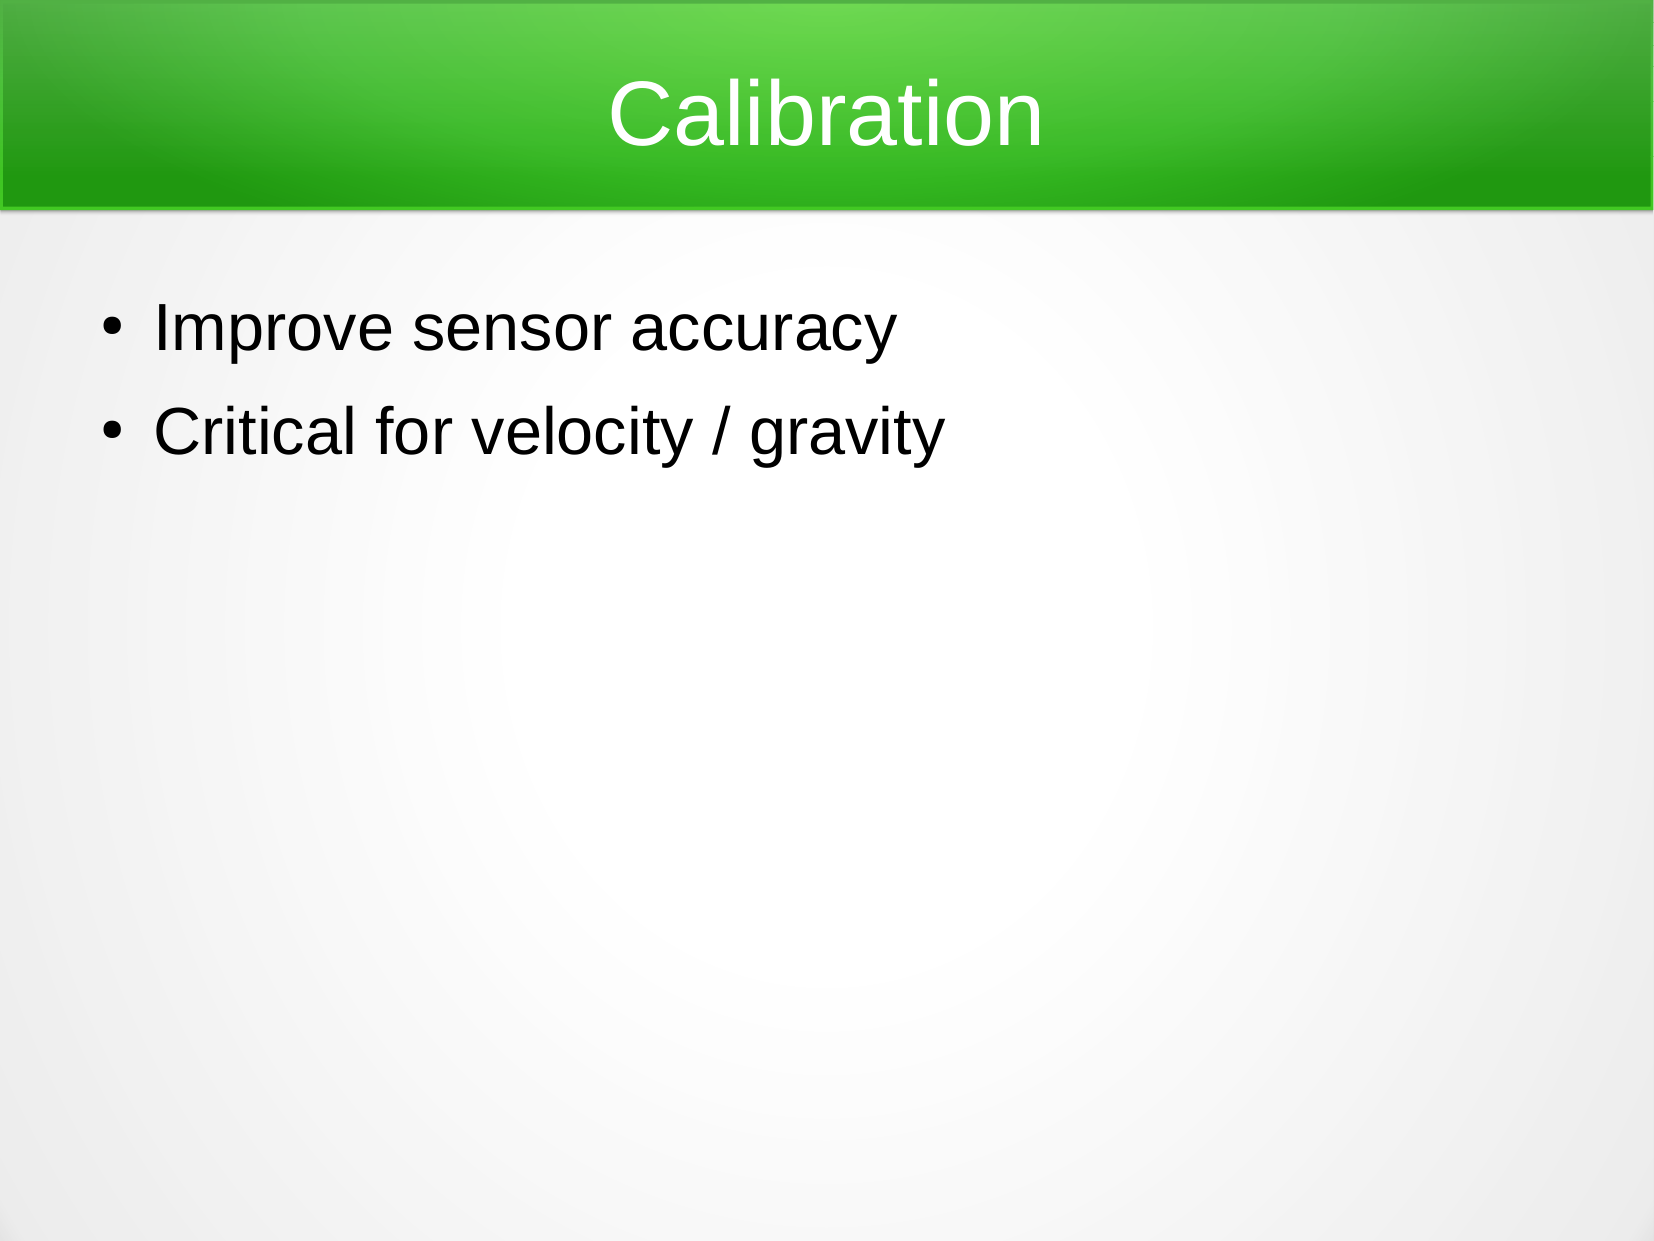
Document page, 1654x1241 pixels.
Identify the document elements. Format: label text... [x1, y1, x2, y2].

title Calibration [82, 49, 1571, 179]
list Improve sensor accuracy Critical for velocity / gravity [82, 290, 1538, 1010]
